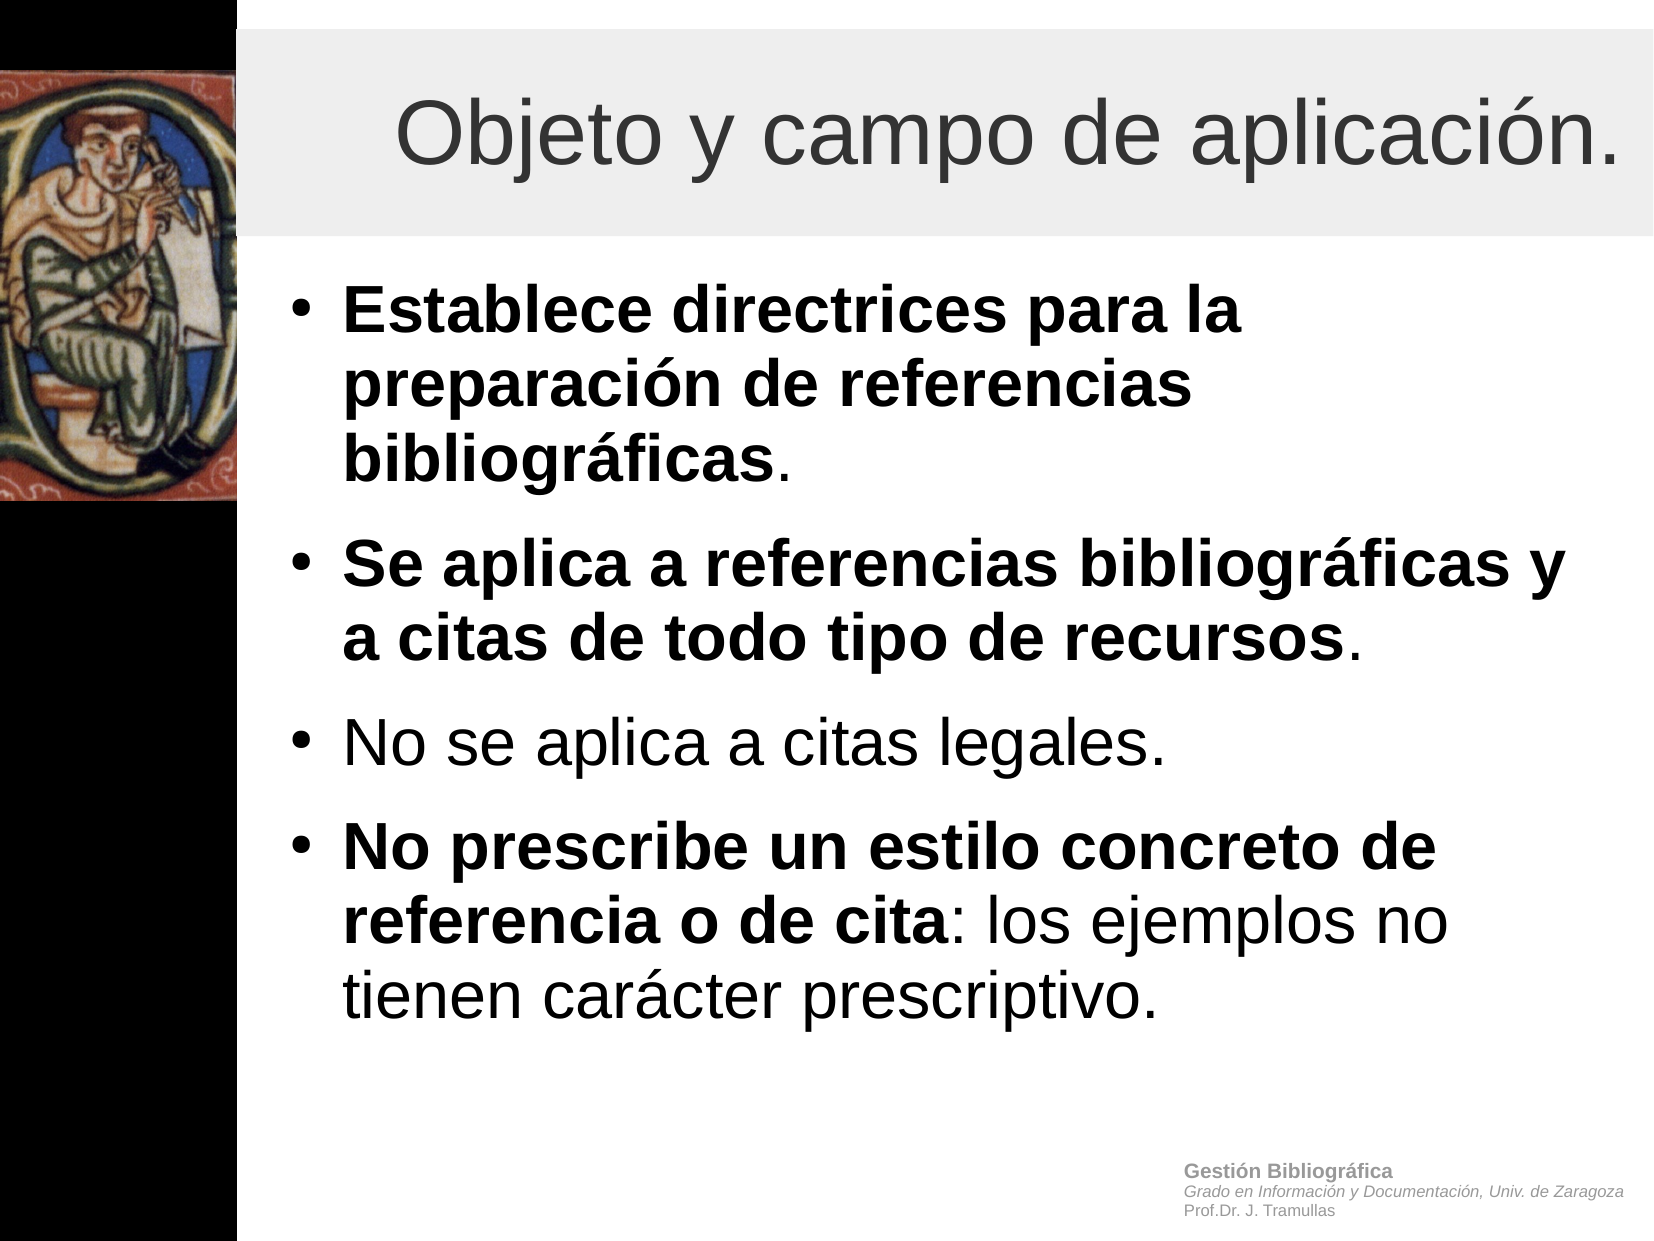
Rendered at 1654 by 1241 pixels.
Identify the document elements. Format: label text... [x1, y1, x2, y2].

list Establece directrices para la preparación de referencias bibliográficas. Se aplica a referencias bibliográficas y a citas de todo tipo de recursos. No se aplica a citas legales. No prescribe un estilo concreto de referencia o de cita: los ejemplos no tienen carácter prescriptivo. [271, 271, 1619, 1134]
picture [0, 70, 237, 501]
title Objeto y campo de aplicación. [236, 29, 1654, 237]
